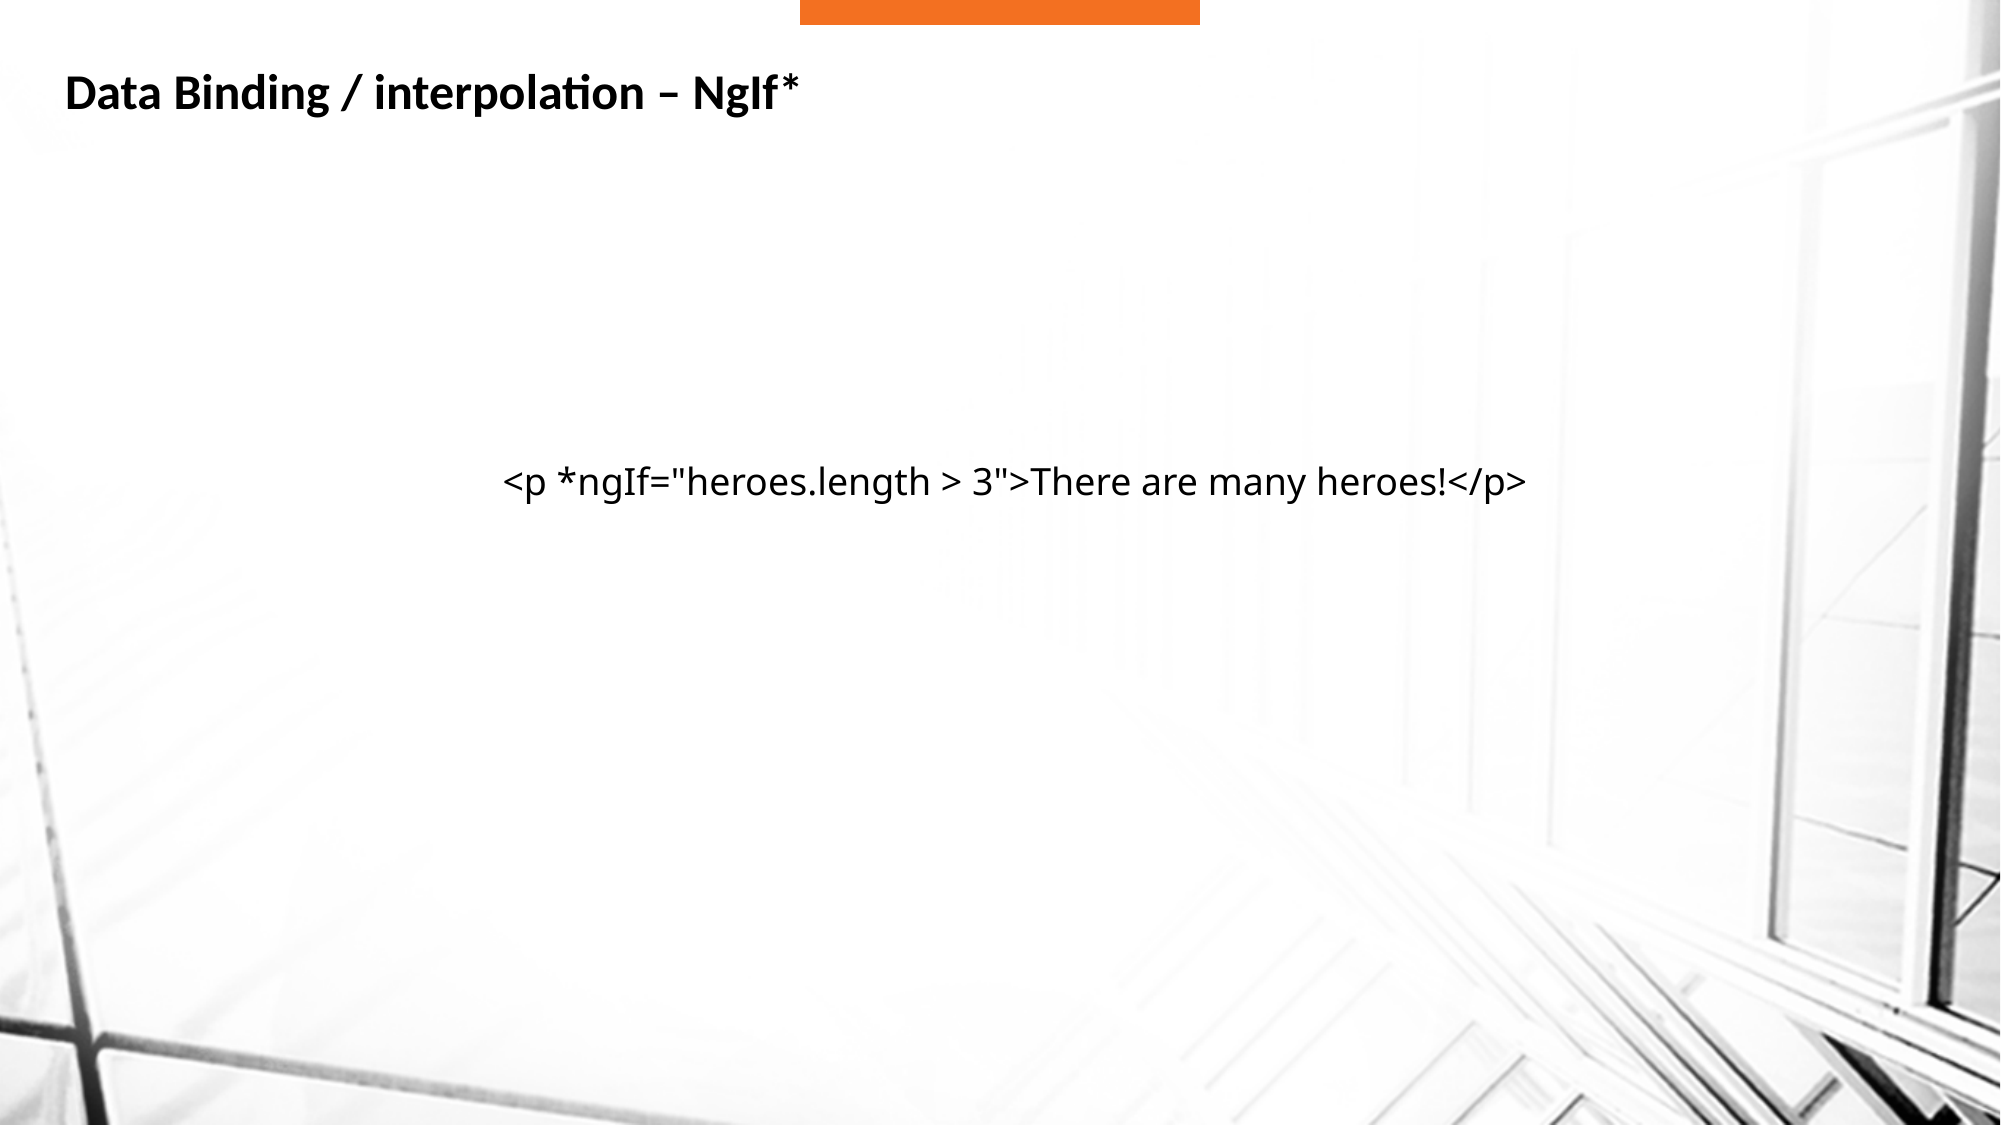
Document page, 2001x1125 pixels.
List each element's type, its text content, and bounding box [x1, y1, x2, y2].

text_box <p *ngIf="heroes.length > 3">There are many heroes!</p> [487, 450, 1543, 510]
title Data Binding / interpolation – NgIf* [50, 63, 1951, 150]
